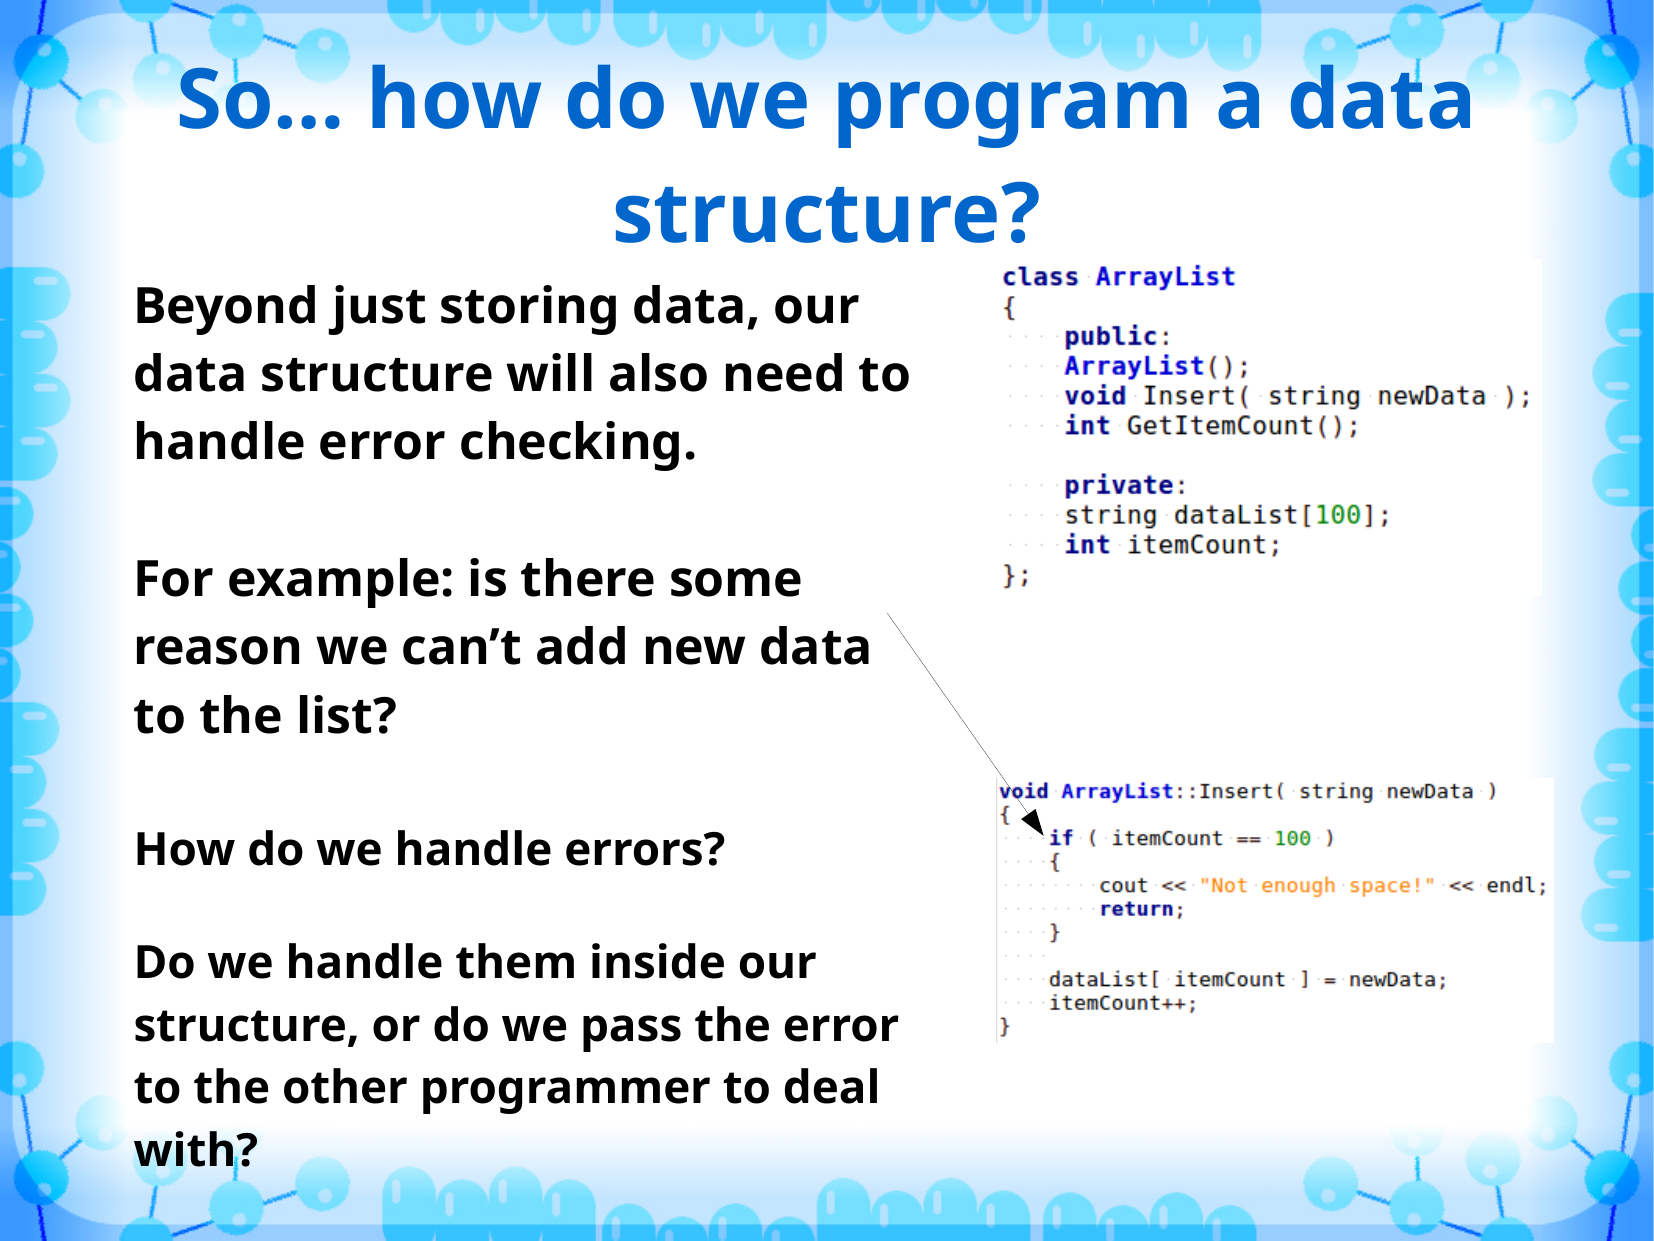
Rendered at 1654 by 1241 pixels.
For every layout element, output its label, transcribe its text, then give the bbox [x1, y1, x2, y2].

title So… how do we program a data structure? [82, 49, 1571, 257]
text_box Beyond just storing data, our data structure will also need to handle error checking. For example: is there some reason we can’t add new data to the list? How do we handle errors? Do we handle them inside our structure, or do we pass the error to the other programmer to deal with? (Either could be an appropriate approach!) [133, 270, 934, 1093]
picture [0, 0, 1654, 1241]
